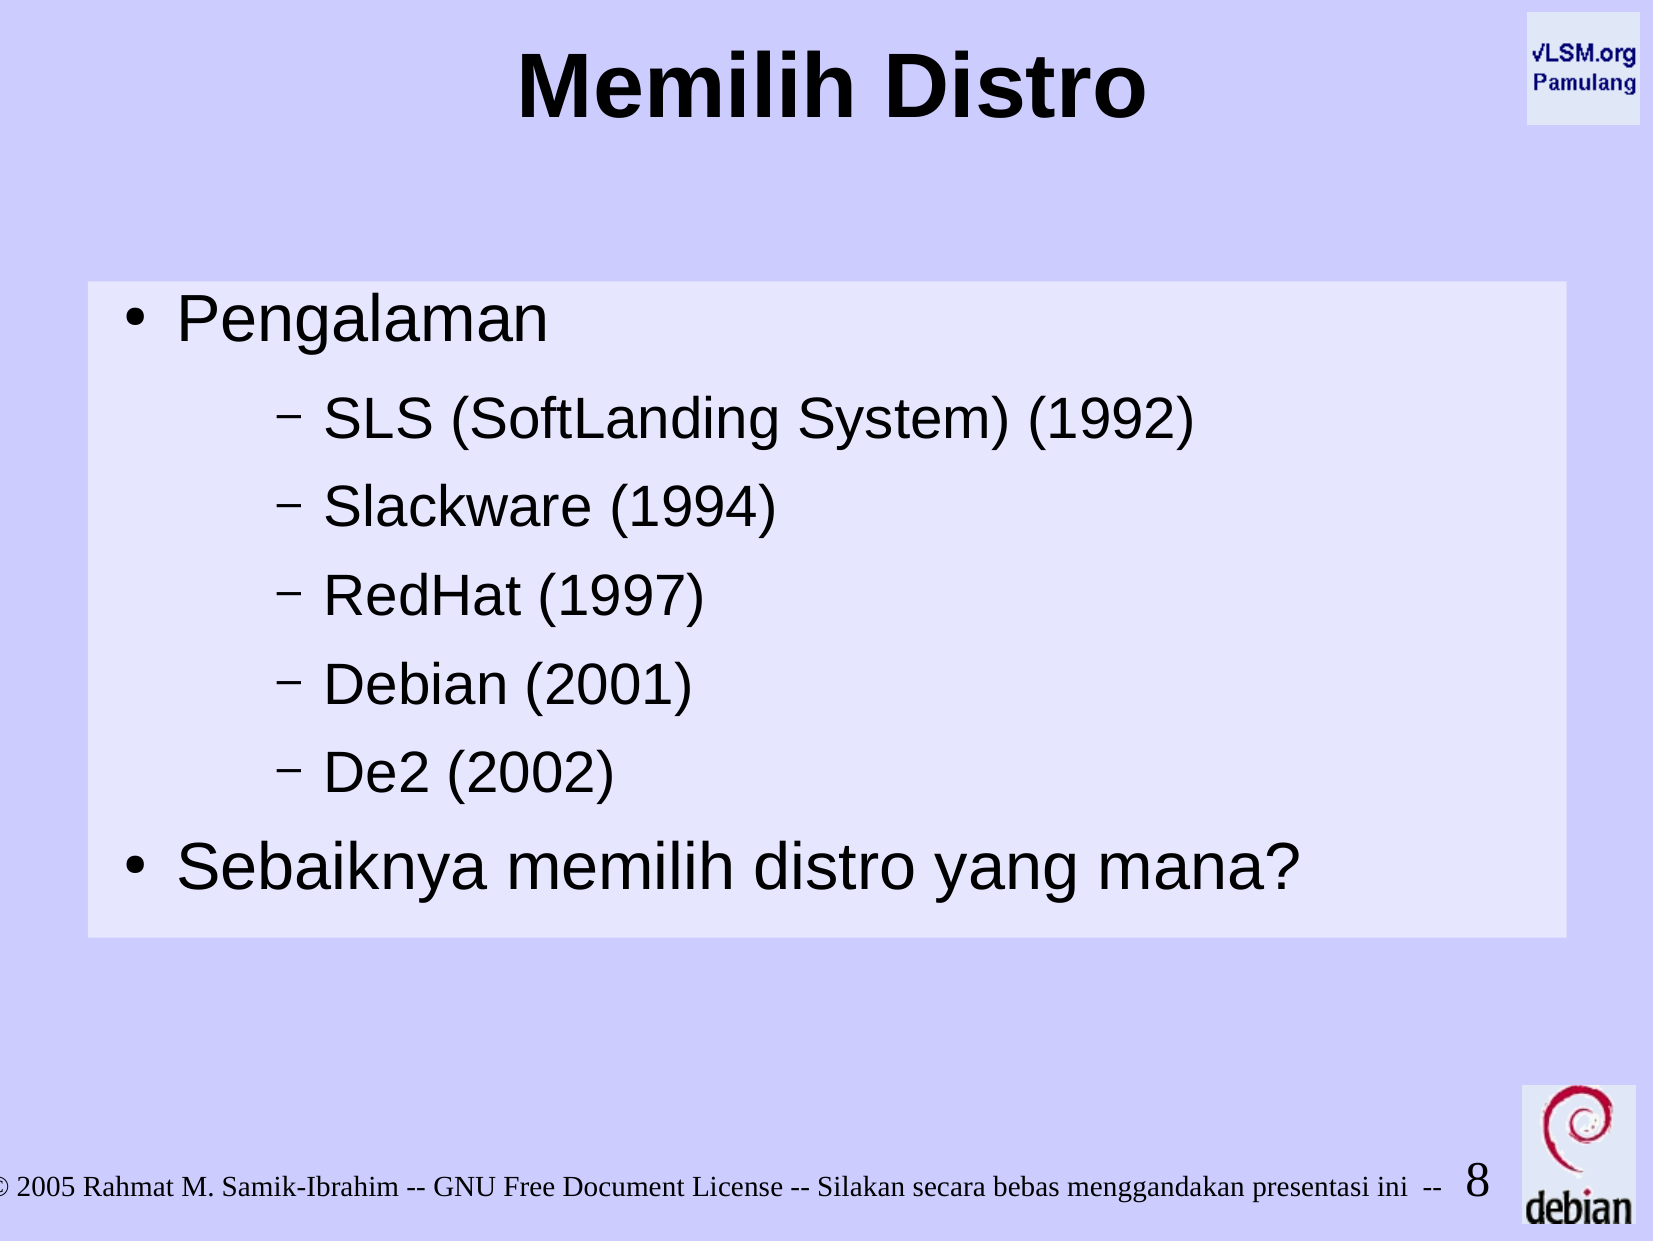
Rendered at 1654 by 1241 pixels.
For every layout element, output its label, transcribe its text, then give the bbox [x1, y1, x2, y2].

picture [1527, 12, 1640, 125]
title Memilih Distro [40, 31, 1625, 142]
picture [1522, 1085, 1636, 1224]
list Pengalaman SLS (SoftLanding System) (1992) Slackware (1994) RedHat (1997) Debian (2001) De2 (2002) Sebaiknya memilih distro yang mana? [87, 281, 1567, 938]
